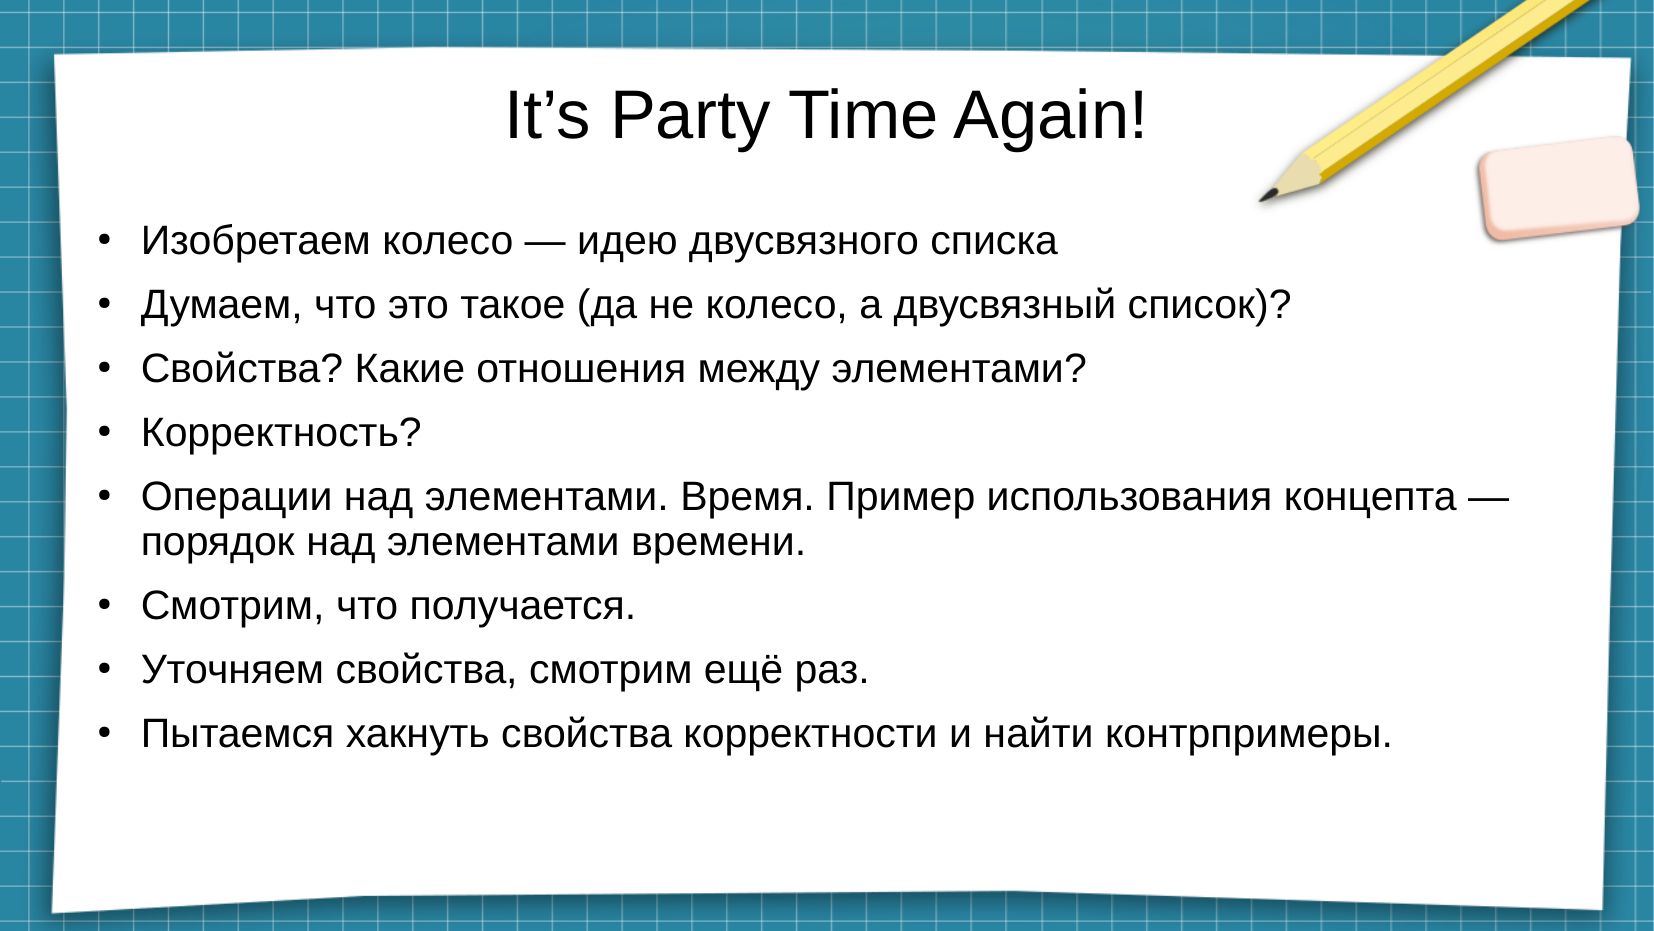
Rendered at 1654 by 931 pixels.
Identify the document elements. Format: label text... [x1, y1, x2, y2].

picture [0, 0, 1654, 931]
title It’s Party Time Again! [82, 37, 1571, 193]
list Изобретаем колесо — идею двусвязного списка Думаем, что это такое (да не колесо, а двусвязный список)? Свойства? Какие отношения между элементами? Корректность? Операции над элементами. Время. Пример использования концепта — порядок над элементами времени. Смотрим, что получается. Уточняем свойства, смотрим ещё раз. Пытаемся хакнуть свойства корректности и найти контрпримеры. [82, 217, 1571, 758]
